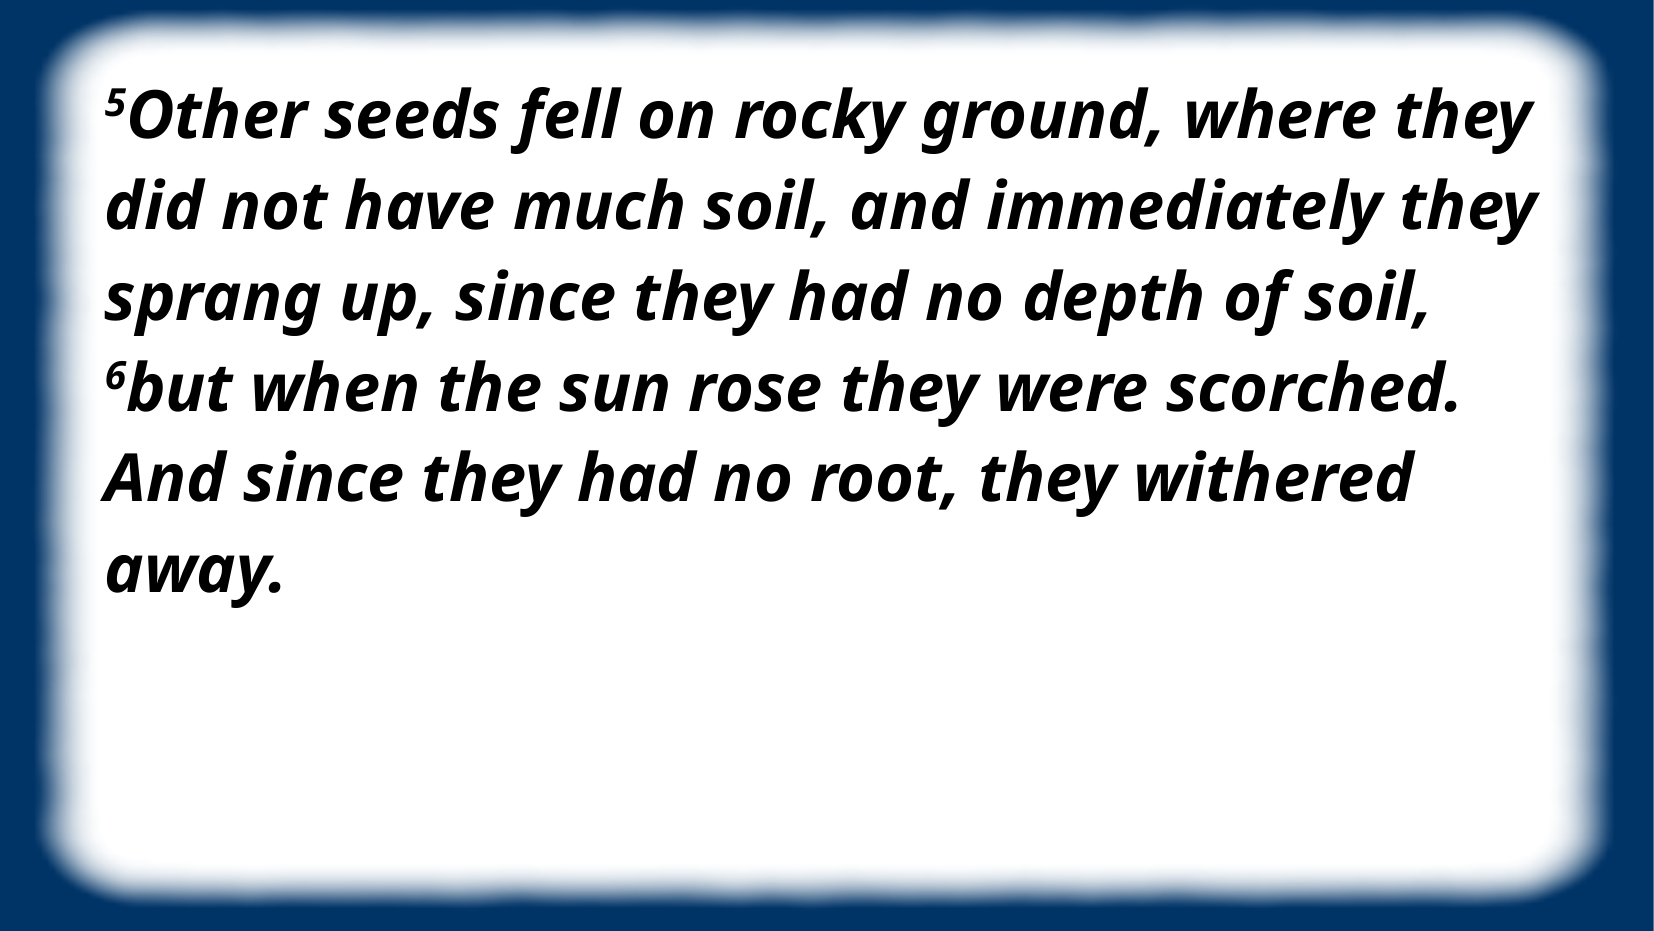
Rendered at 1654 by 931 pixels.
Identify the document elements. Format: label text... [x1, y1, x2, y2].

text_box 5Other seeds fell on rocky ground, where they did not have much soil, and immediately they sprang up, since they had no depth of soil, 6but when the sun rose they were scorched. And since they had no root, they withered away. [90, 60, 1561, 526]
picture [0, 0, 1654, 931]
